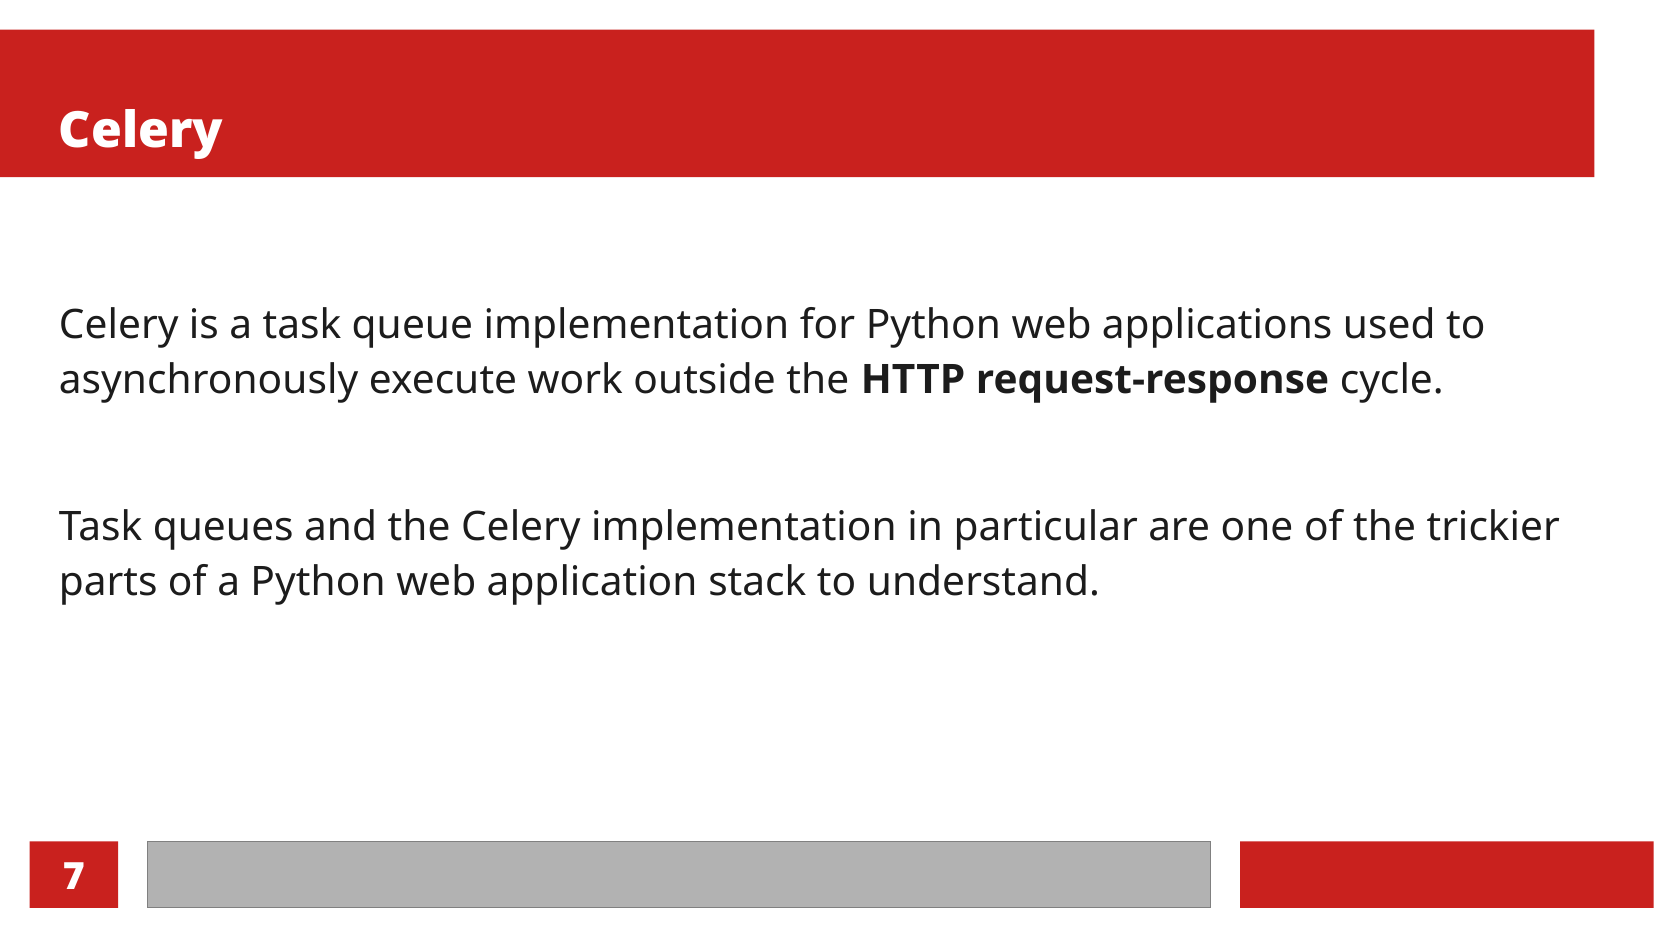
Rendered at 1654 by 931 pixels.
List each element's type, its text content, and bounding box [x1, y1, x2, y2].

title Celery [59, 44, 1595, 163]
list Celery is a task queue implementation for Python web applications used to asynchronously execute work outside the HTTP request-response cycle. Task queues and the Celery implementation in particular are one of the trickier parts of a Python web application stack to understand. [59, 221, 1565, 798]
